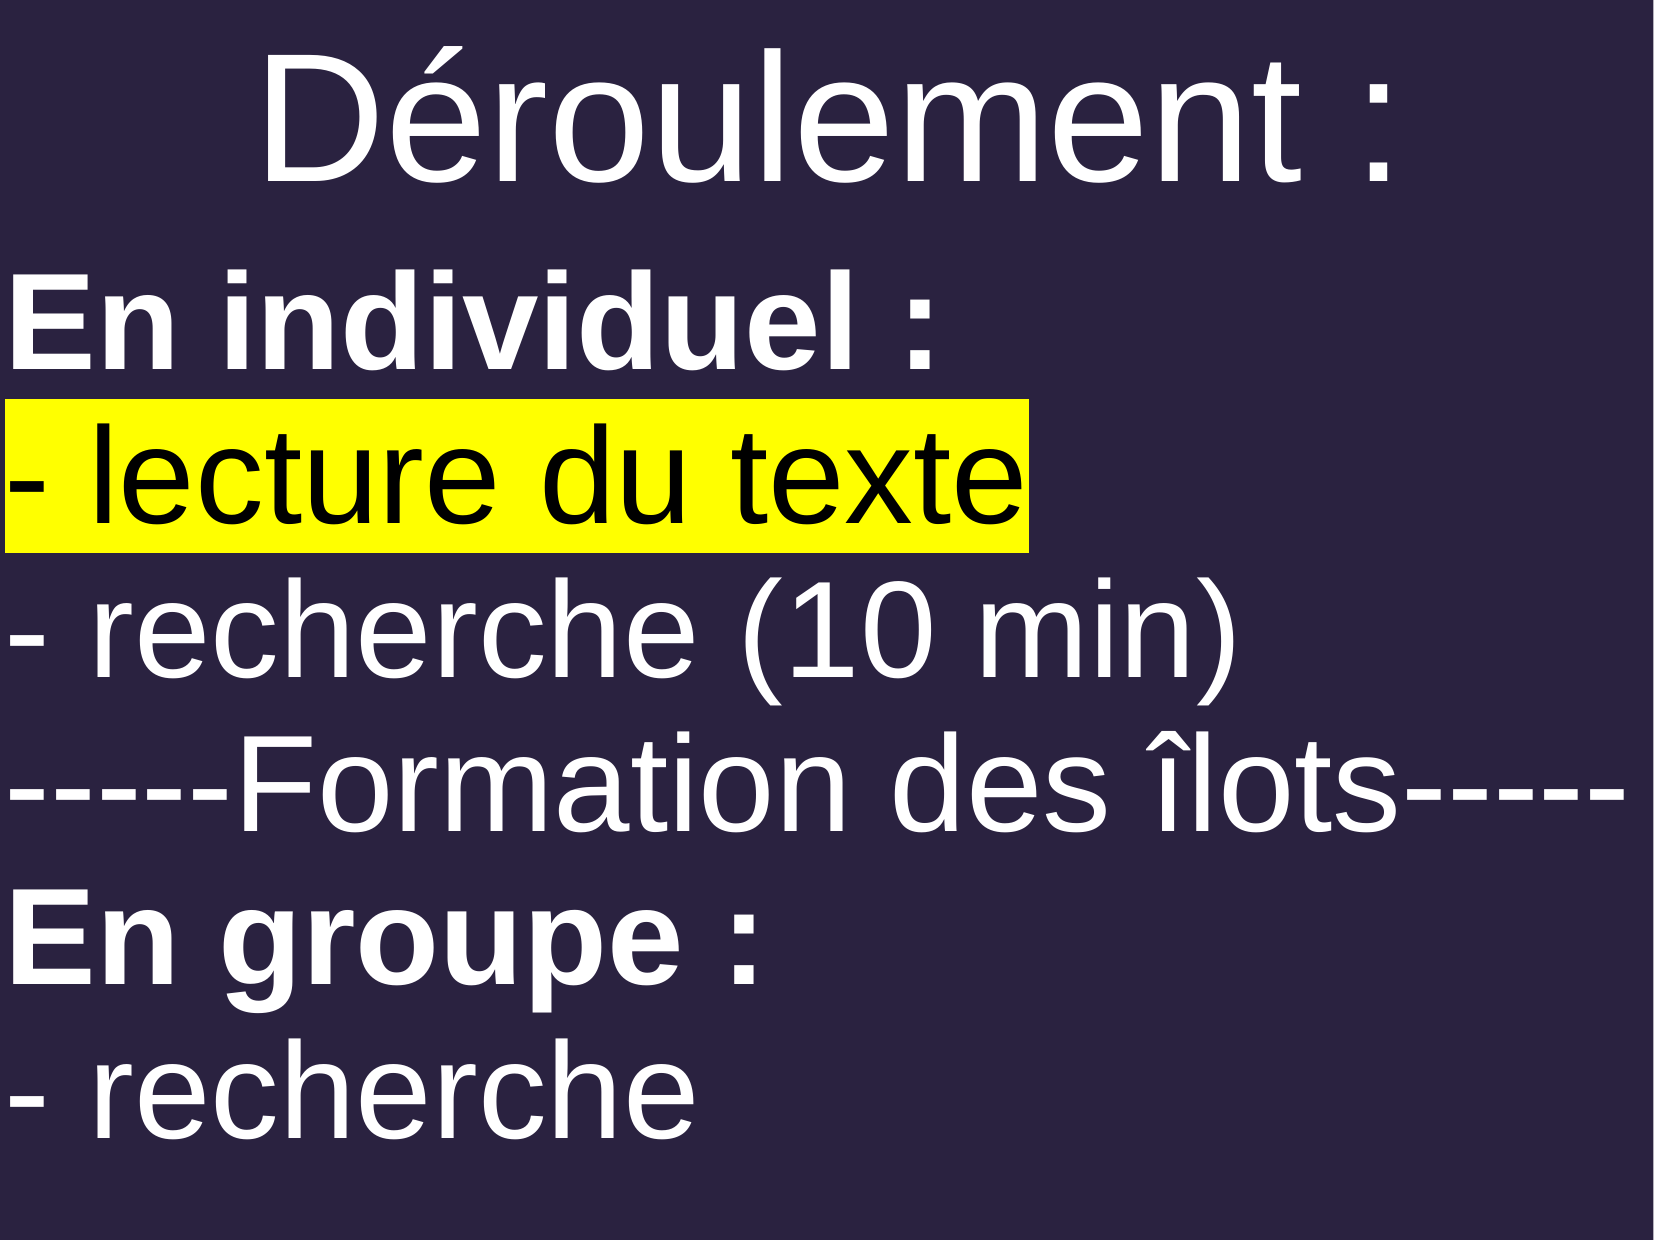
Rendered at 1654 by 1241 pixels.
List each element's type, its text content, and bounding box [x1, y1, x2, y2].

title En individuel : - lecture du texte - recherche (10 min) -----Formation des îlots----- En groupe : - recherche [4, 245, 1654, 1241]
title Déroulement : [2, 0, 1654, 355]
